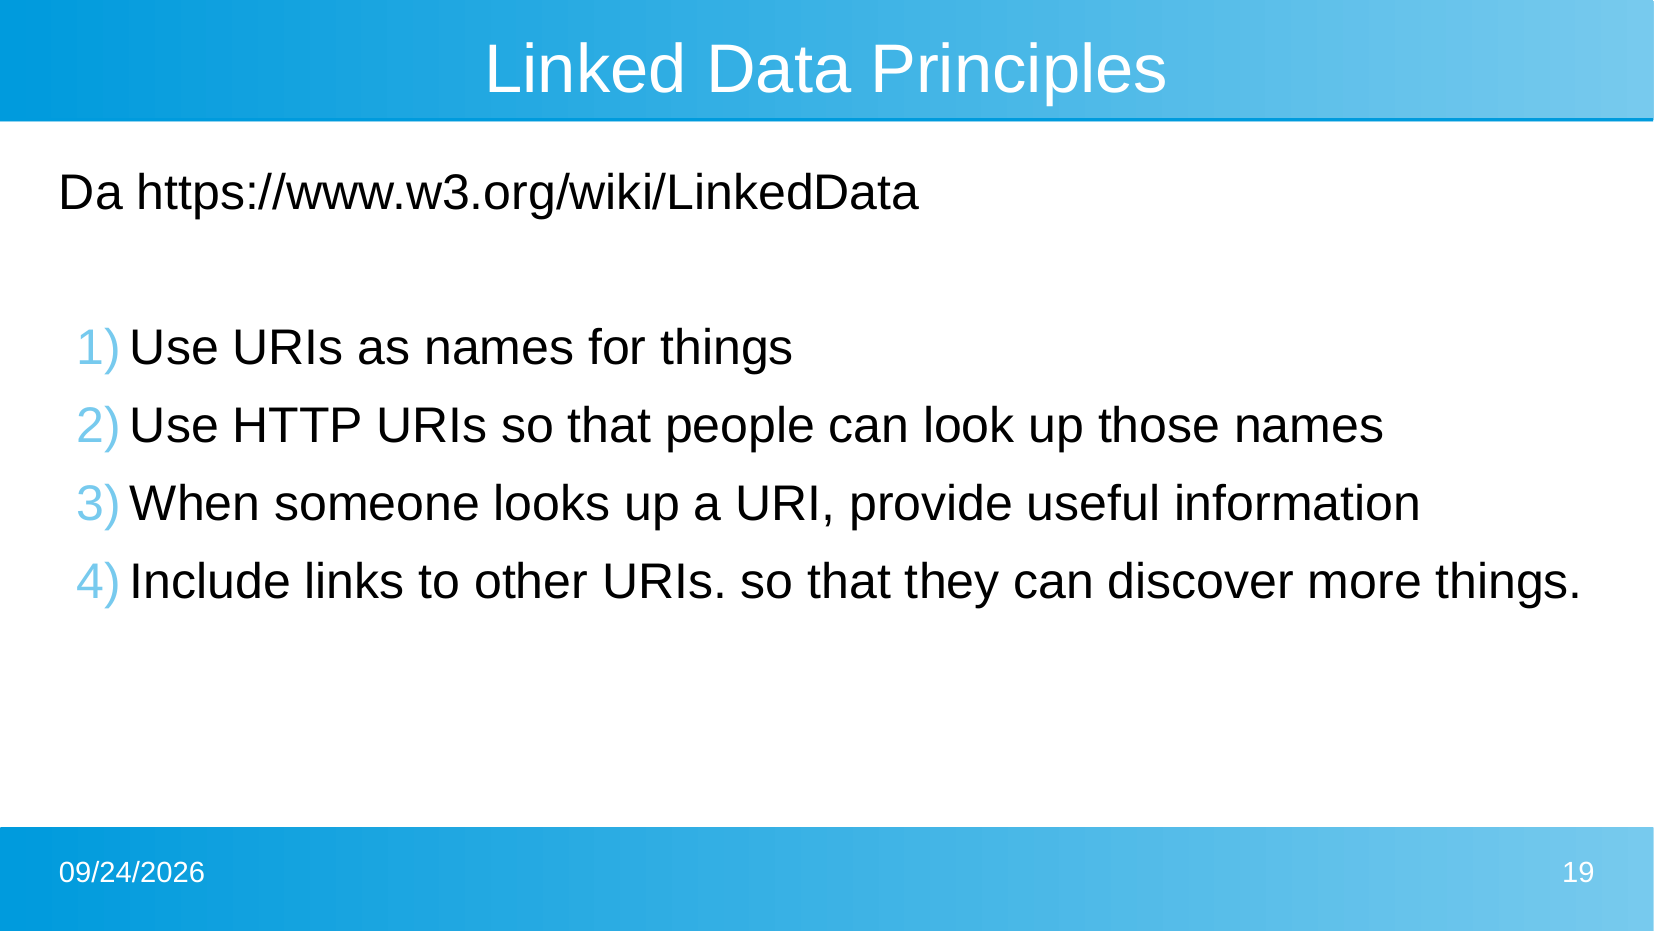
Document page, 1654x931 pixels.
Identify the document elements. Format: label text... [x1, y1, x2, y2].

list Da https://www.w3.org/wiki/LinkedData Use URIs as names for things Use HTTP URIs so that people can look up those names When someone looks up a URI, provide useful information Include links to other URIs. so that they can discover more things. [59, 163, 1595, 287]
title Linked Data Principles [59, 29, 1595, 108]
